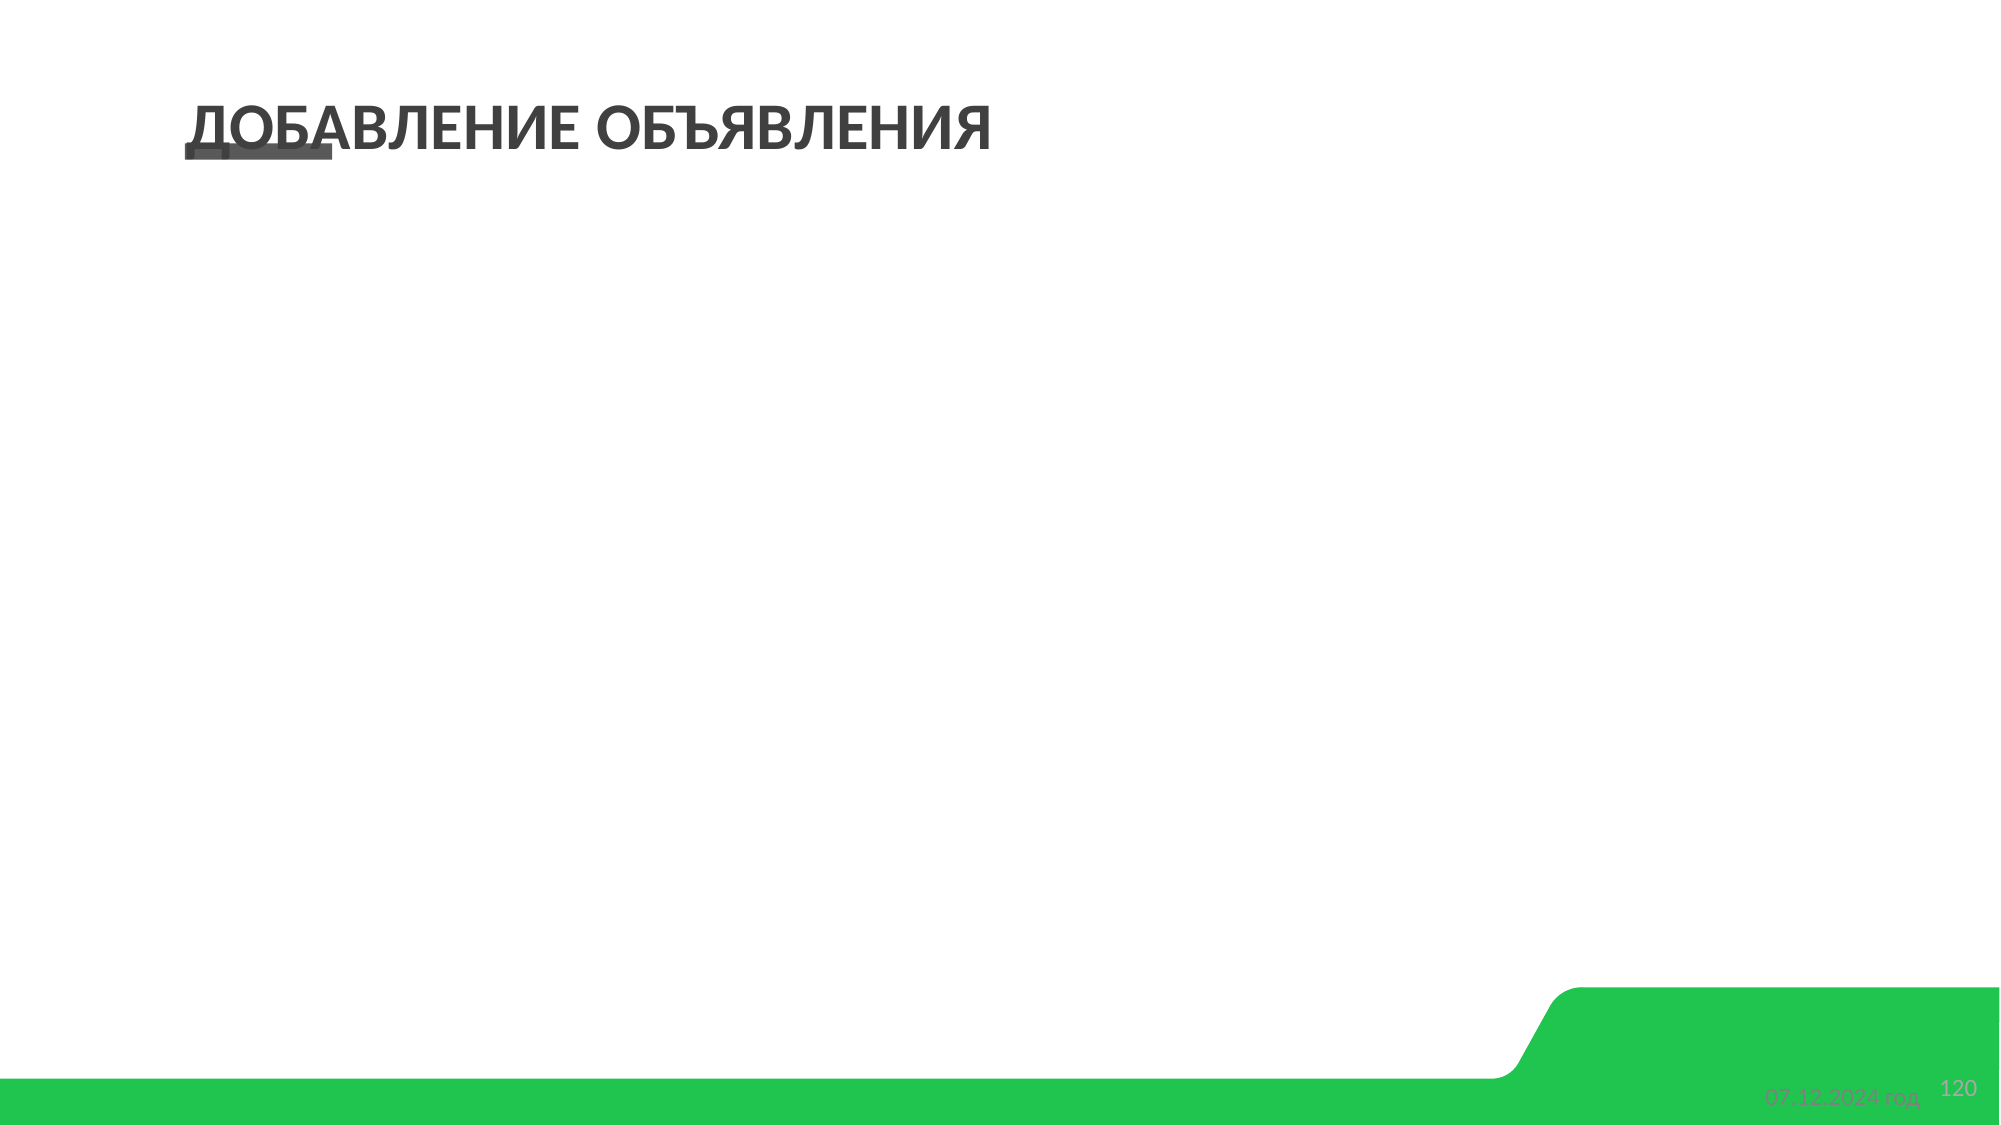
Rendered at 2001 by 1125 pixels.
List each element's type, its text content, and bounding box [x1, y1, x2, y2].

title Добавление объявления [170, 48, 1536, 207]
text_box 07.12.2024 год [1750, 1065, 2000, 1125]
